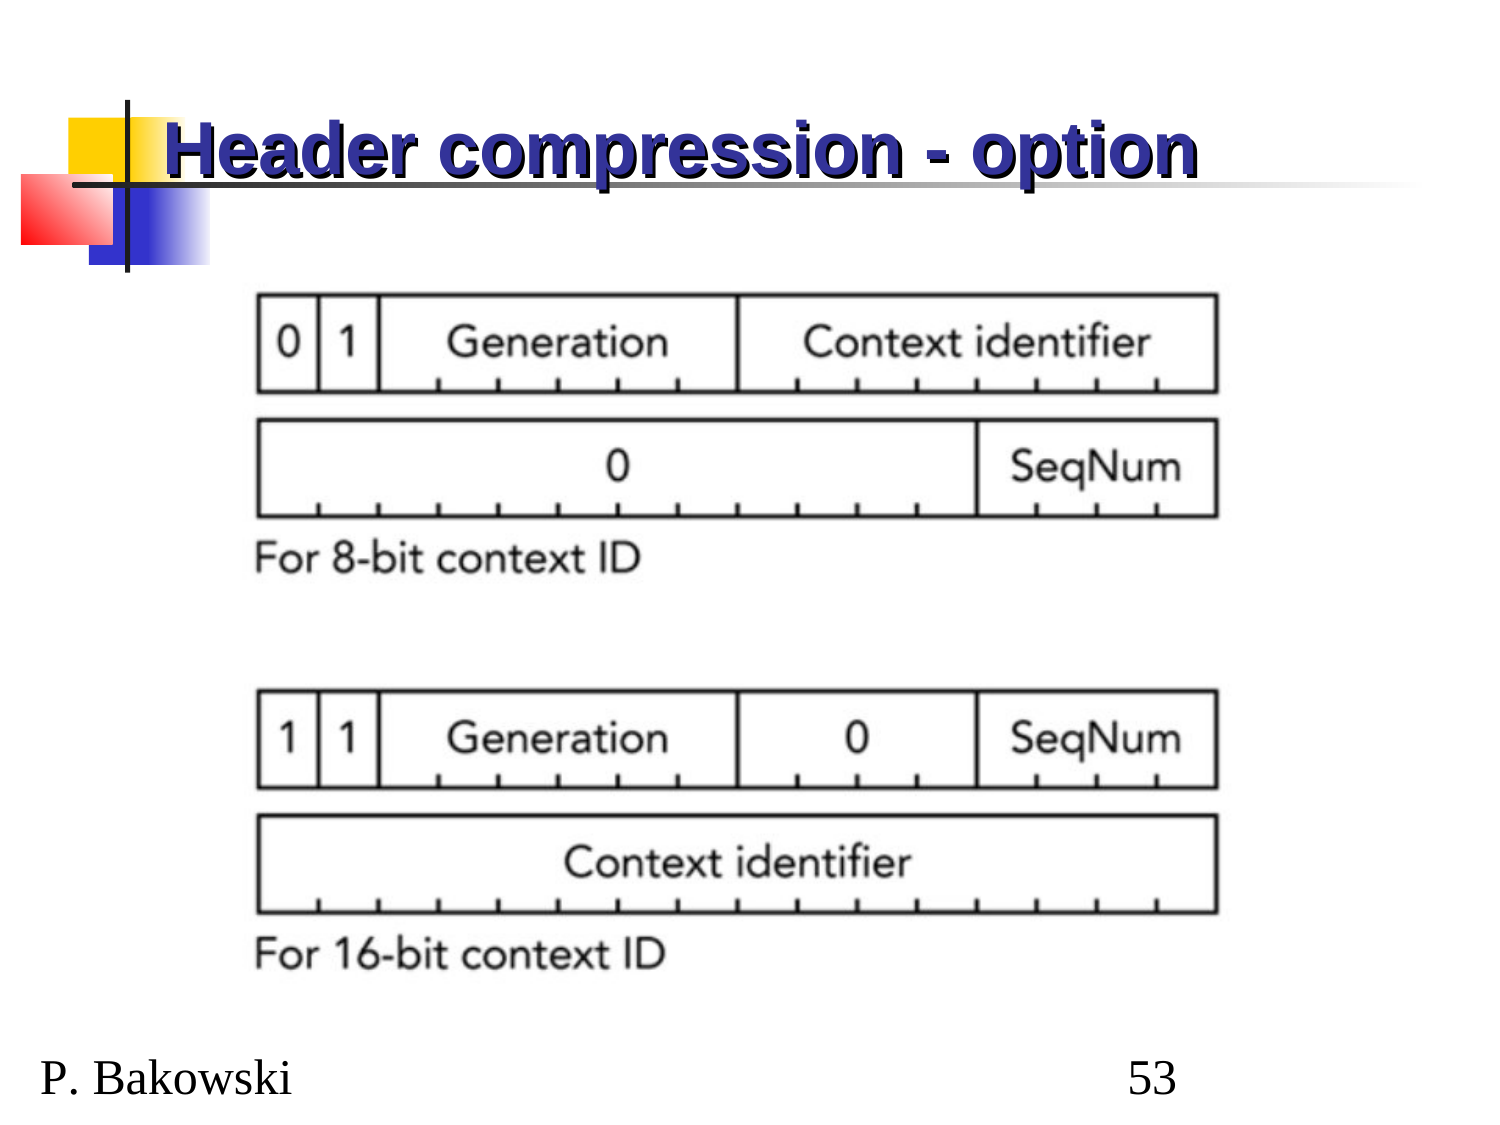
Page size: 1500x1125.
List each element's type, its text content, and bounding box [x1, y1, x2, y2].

picture [218, 271, 1250, 985]
title Header compression - option [147, 92, 1500, 213]
